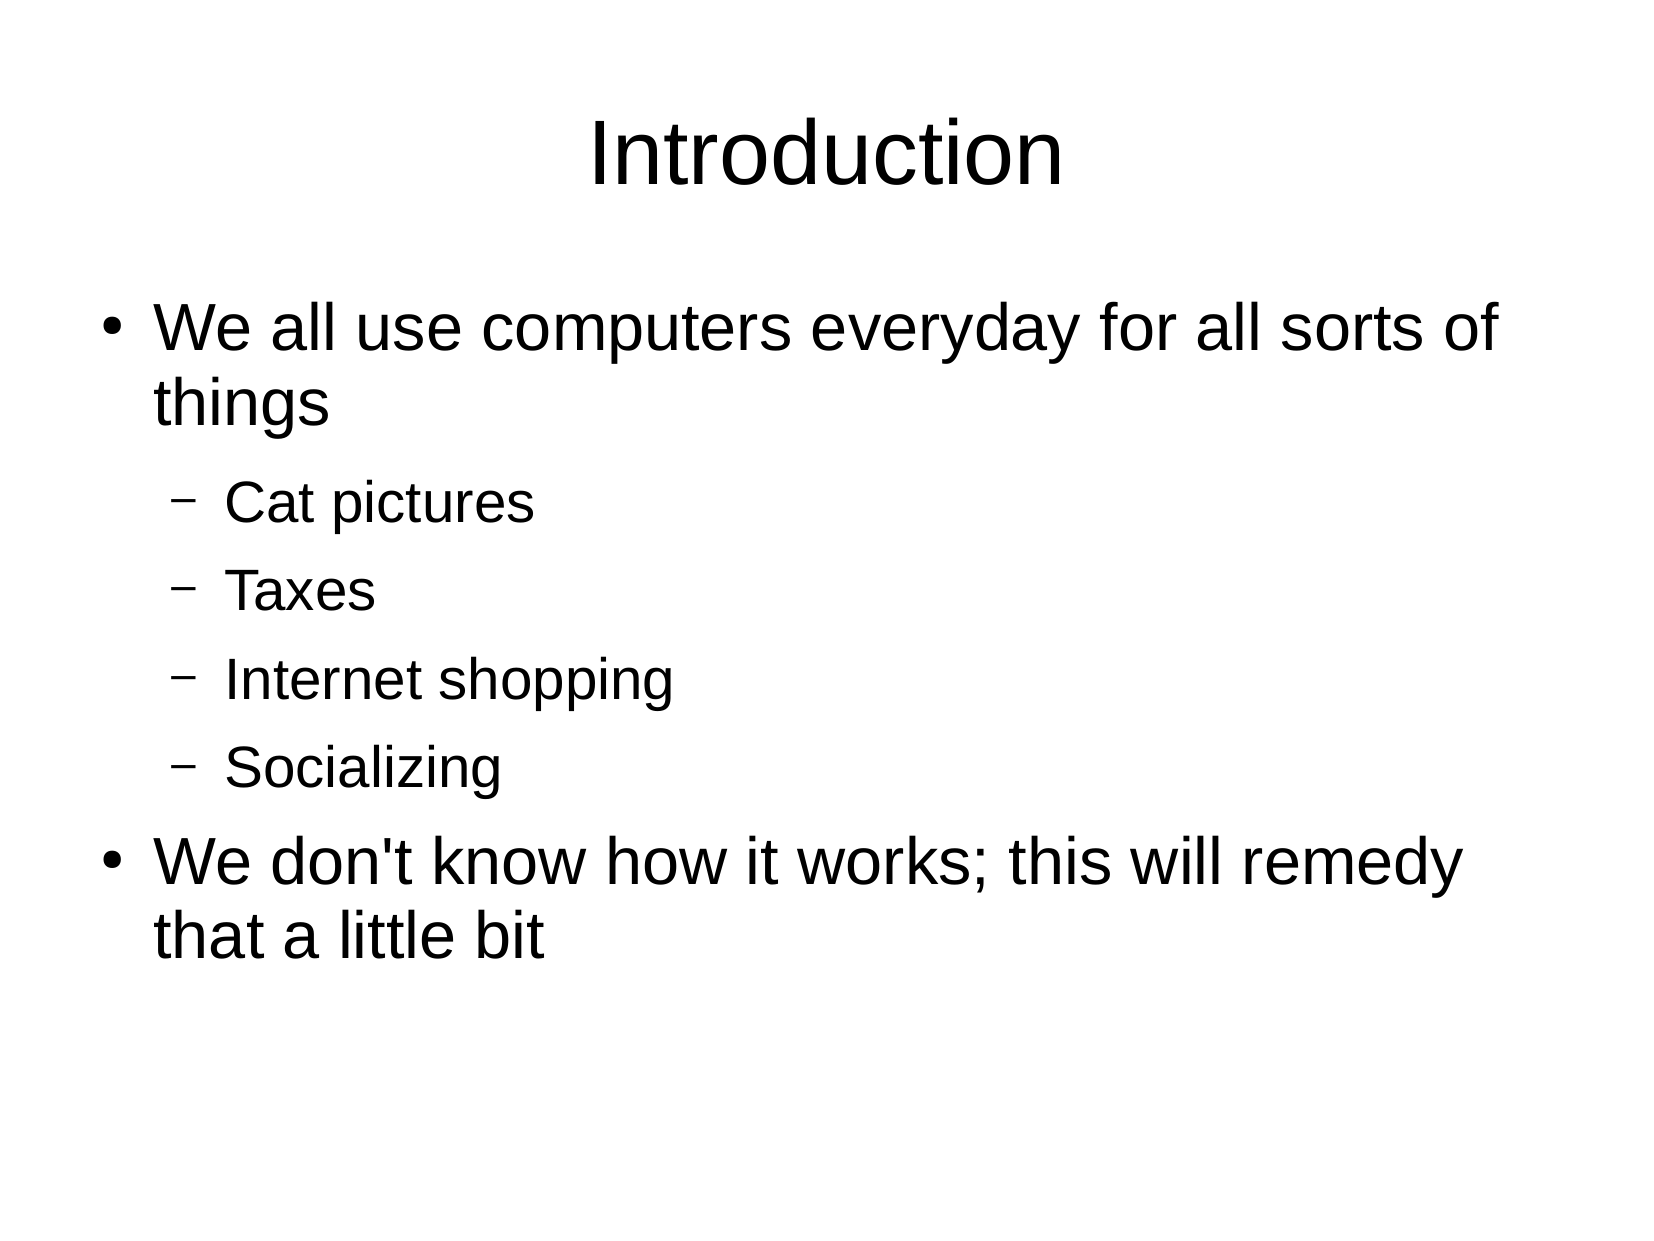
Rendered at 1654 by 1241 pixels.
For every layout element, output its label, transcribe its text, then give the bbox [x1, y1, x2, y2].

title Introduction [82, 49, 1571, 257]
list We all use computers everyday for all sorts of things Cat pictures Taxes Internet shopping Socializing We don't know how it works; this will remedy that a little bit [82, 290, 1571, 1010]
